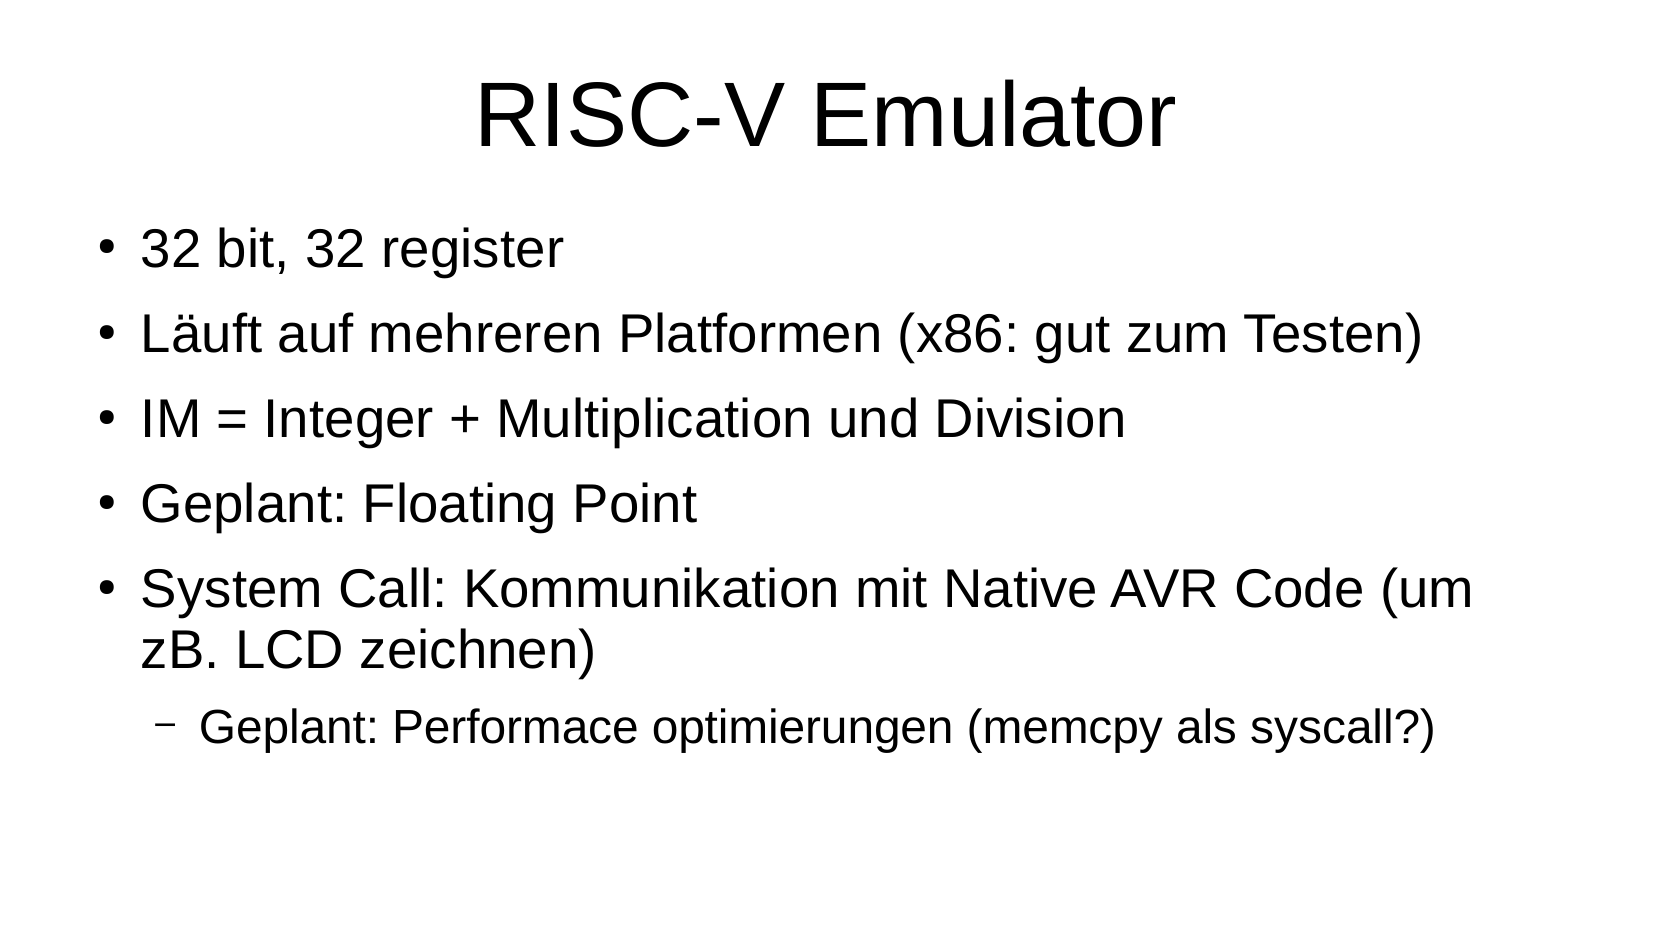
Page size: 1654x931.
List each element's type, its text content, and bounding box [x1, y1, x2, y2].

title RISC-V Emulator [82, 37, 1571, 193]
list 32 bit, 32 register Läuft auf mehreren Platformen (x86: gut zum Testen) IM = Integer + Multiplication und Division Geplant: Floating Point System Call: Kommunikation mit Native AVR Code (um zB. LCD zeichnen) Geplant: Performace optimierungen (memcpy als syscall?) [82, 217, 1571, 758]
